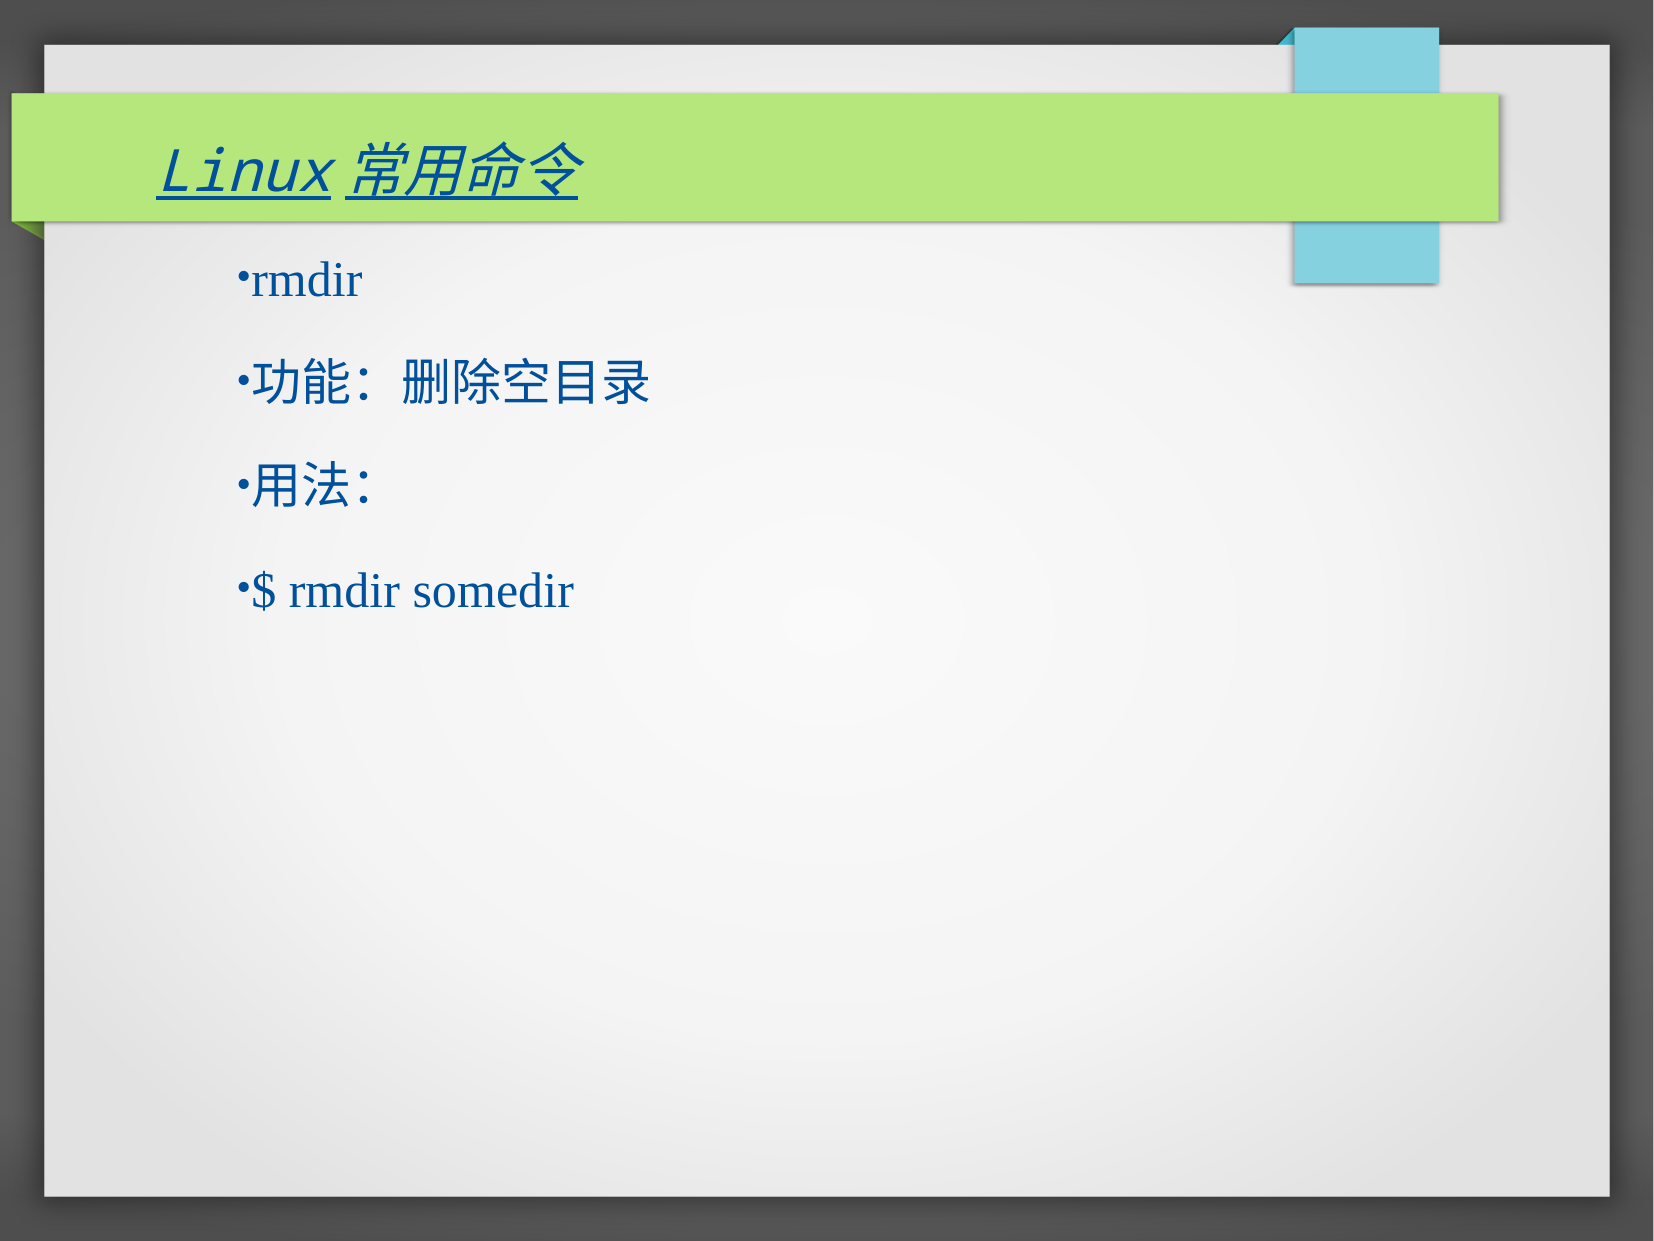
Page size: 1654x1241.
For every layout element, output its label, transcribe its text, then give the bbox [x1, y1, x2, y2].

picture [0, 0, 1654, 1241]
text_box Linux常用命令 rmdir 功能：删除空目录 用法： $ rmdir somedir [71, 125, 1595, 626]
